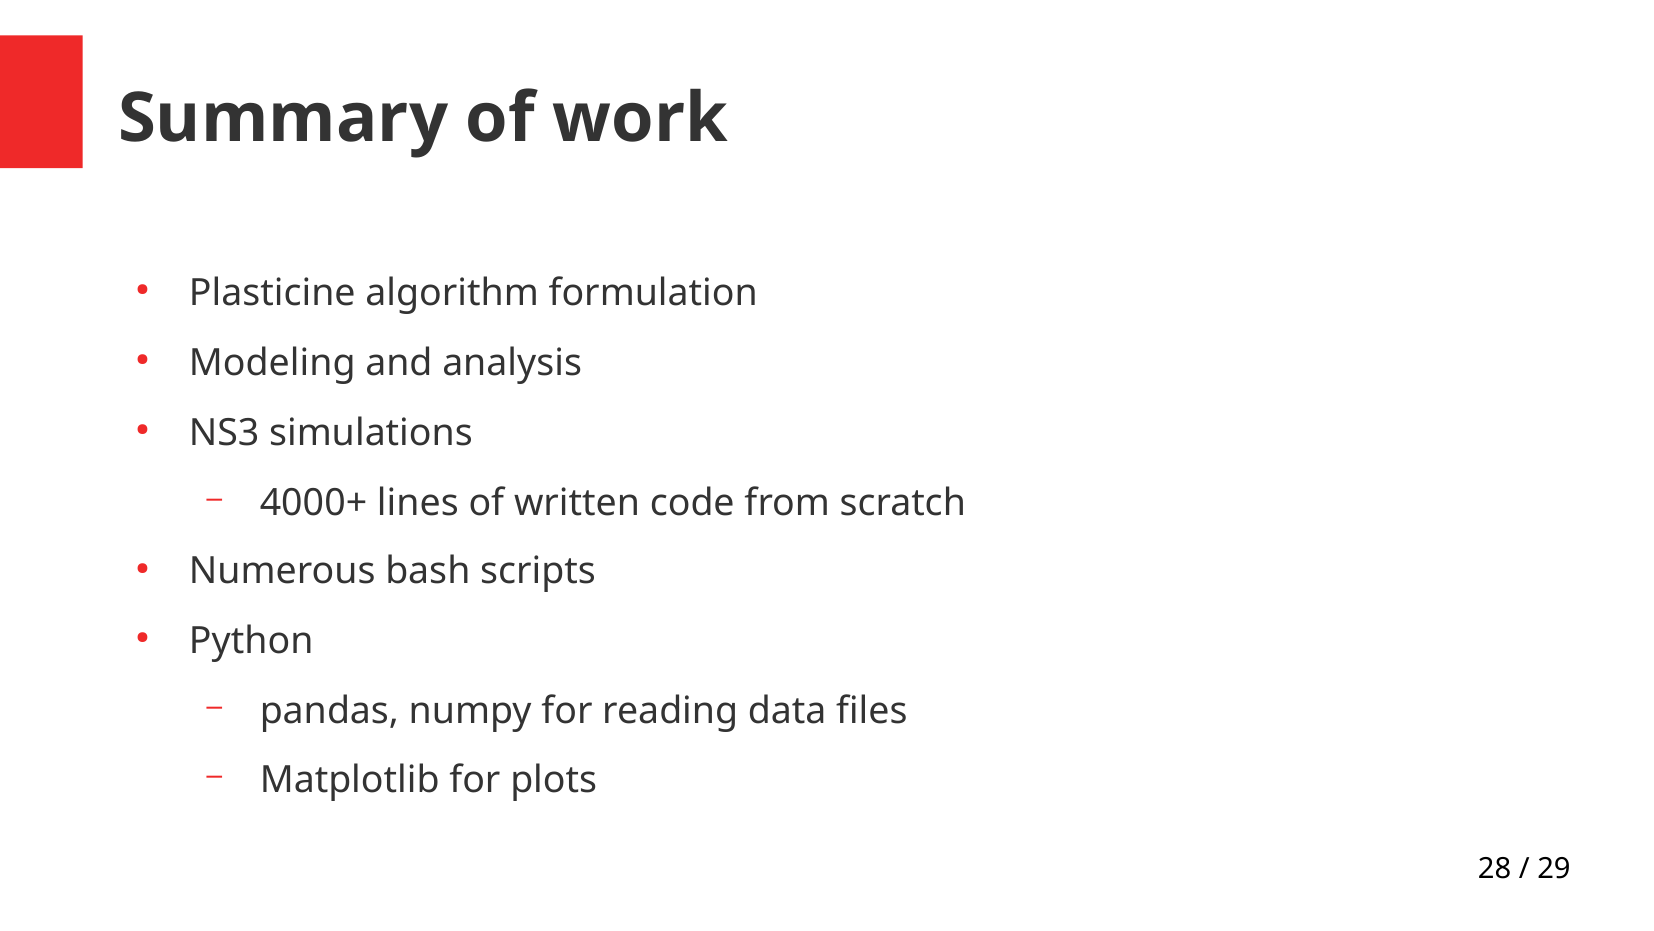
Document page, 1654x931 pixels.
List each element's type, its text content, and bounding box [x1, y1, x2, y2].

title Summary of work [118, 36, 1571, 193]
list Plasticine algorithm formulation Modeling and analysis NS3 simulations 4000+ lines of written code from scratch Numerous bash scripts Python pandas, numpy for reading data files Matplotlib for plots [118, 265, 1536, 806]
